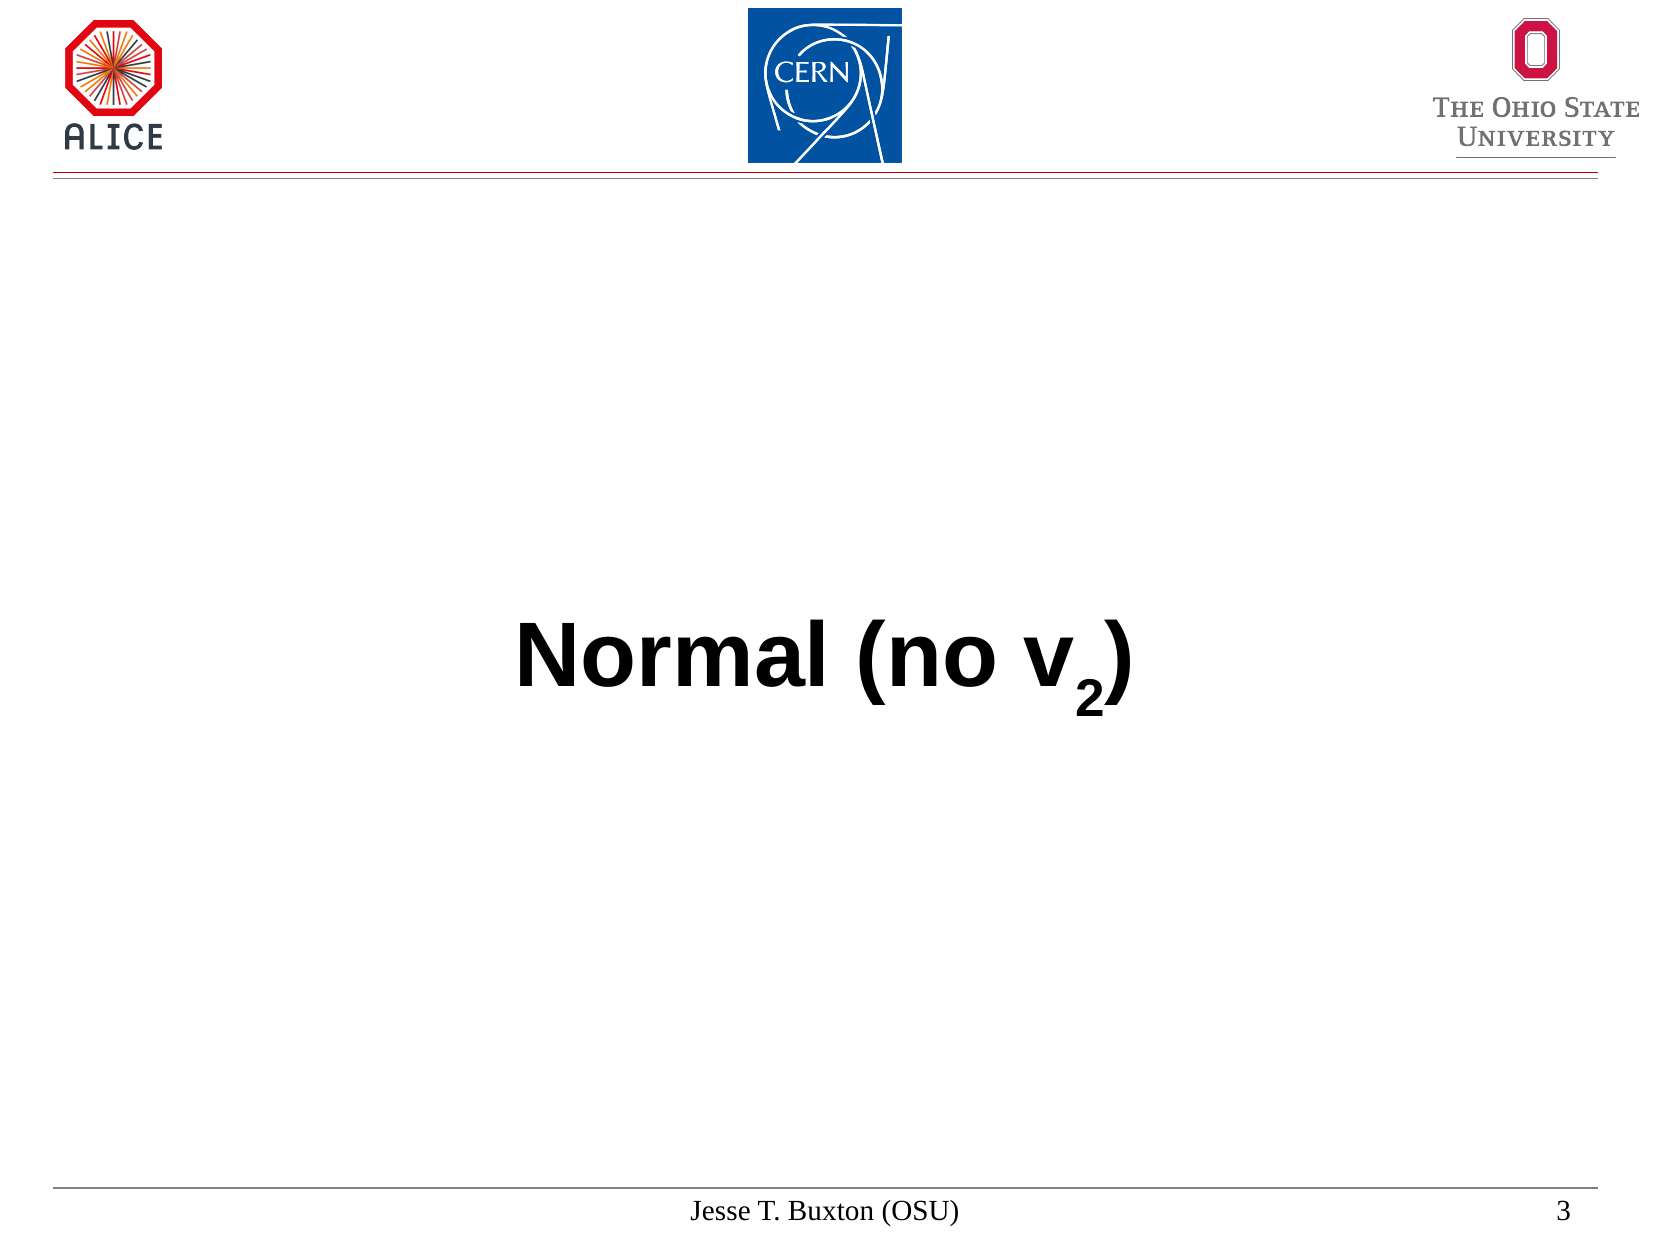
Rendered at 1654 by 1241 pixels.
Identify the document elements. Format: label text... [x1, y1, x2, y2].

picture [1430, 5, 1642, 171]
picture [65, 20, 162, 150]
picture [748, 8, 902, 163]
title Normal (no v2) [137, 580, 1513, 751]
